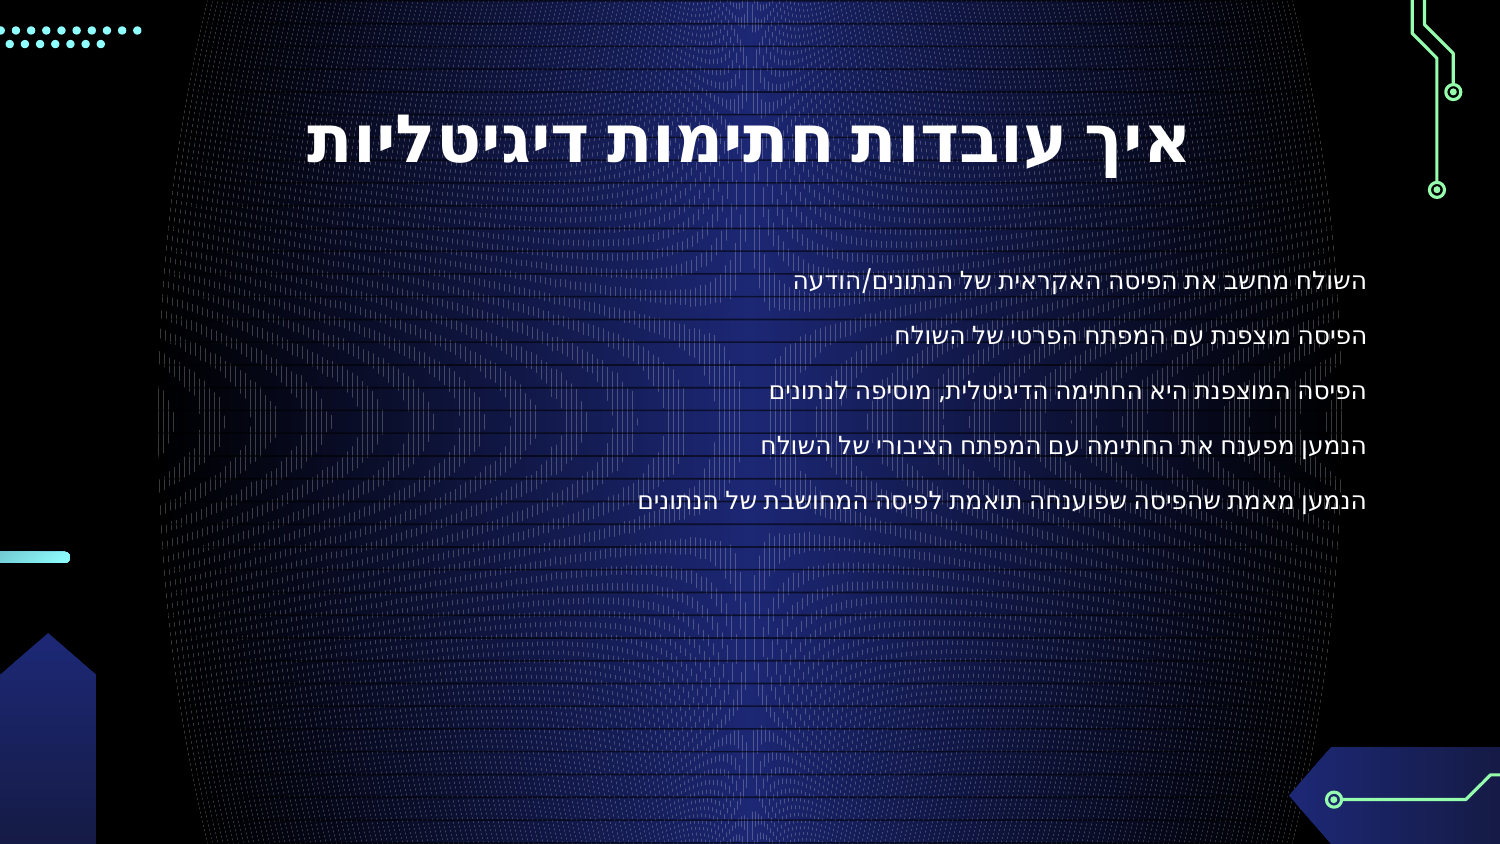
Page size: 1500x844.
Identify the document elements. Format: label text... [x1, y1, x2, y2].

list השולח מחשב את הפיסה האקראית של הנתונים/הודעה הפיסה מוצפנת עם המפתח הפרטי של השולח הפיסה המוצפנת היא החתימה הדיגיטלית, מוסיפה לנתונים הנמען מפענח את החתימה עם המפתח הציבורי של השולח הנמען מאמת שהפיסה שפוענחה תואמת לפיסה המחושבת של הנתונים [116, 194, 1383, 756]
title איך עובדות חתימות דיגיטליות [116, 88, 1383, 183]
